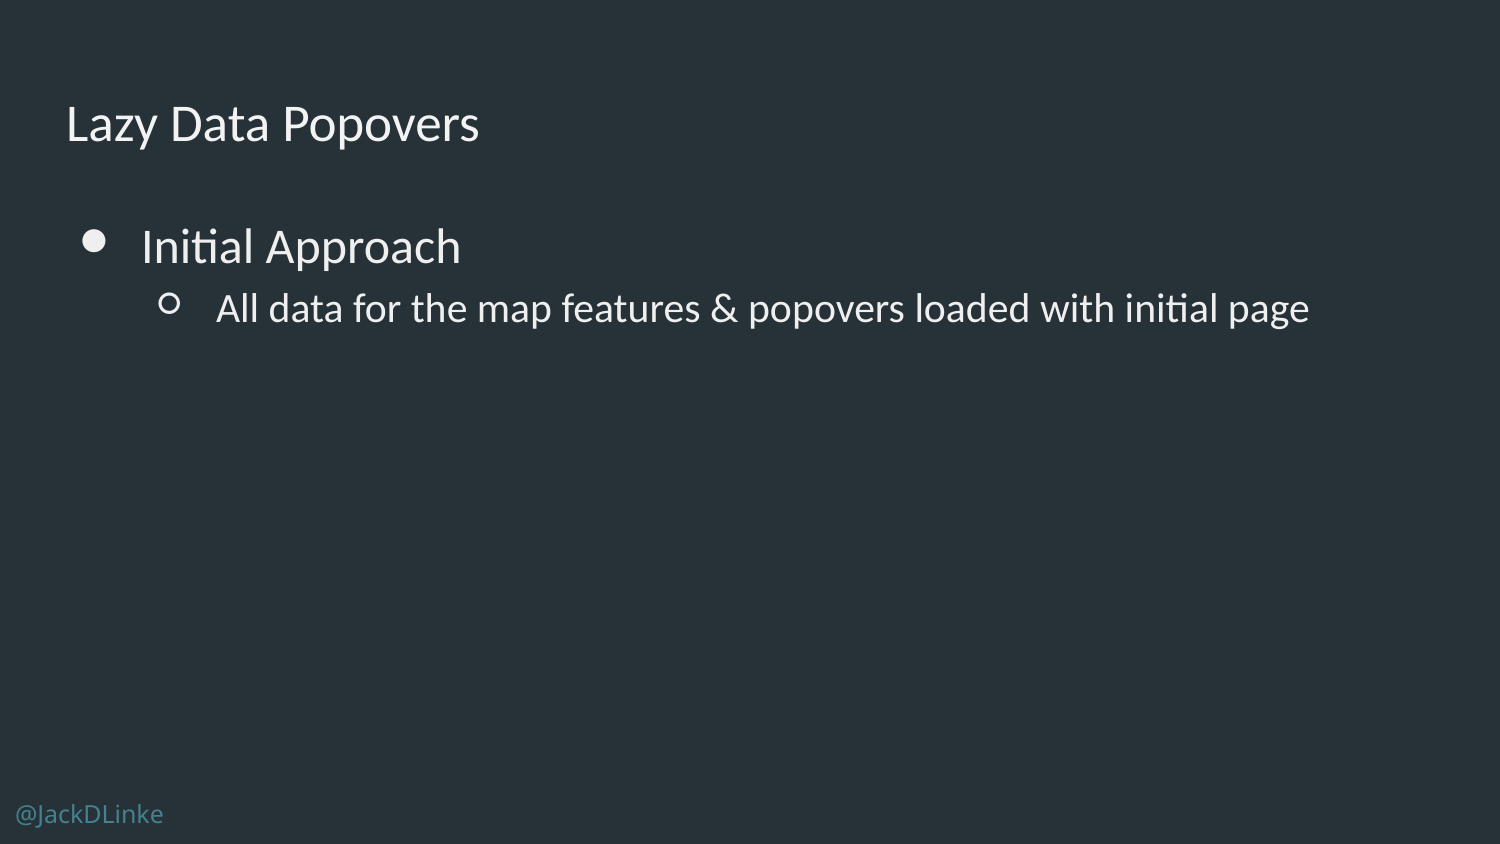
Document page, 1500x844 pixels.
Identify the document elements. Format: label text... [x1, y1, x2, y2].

title Lazy Data Popovers [51, 72, 1449, 167]
list Initial Approach All data for the map features & popovers loaded with initial page [51, 189, 1449, 750]
